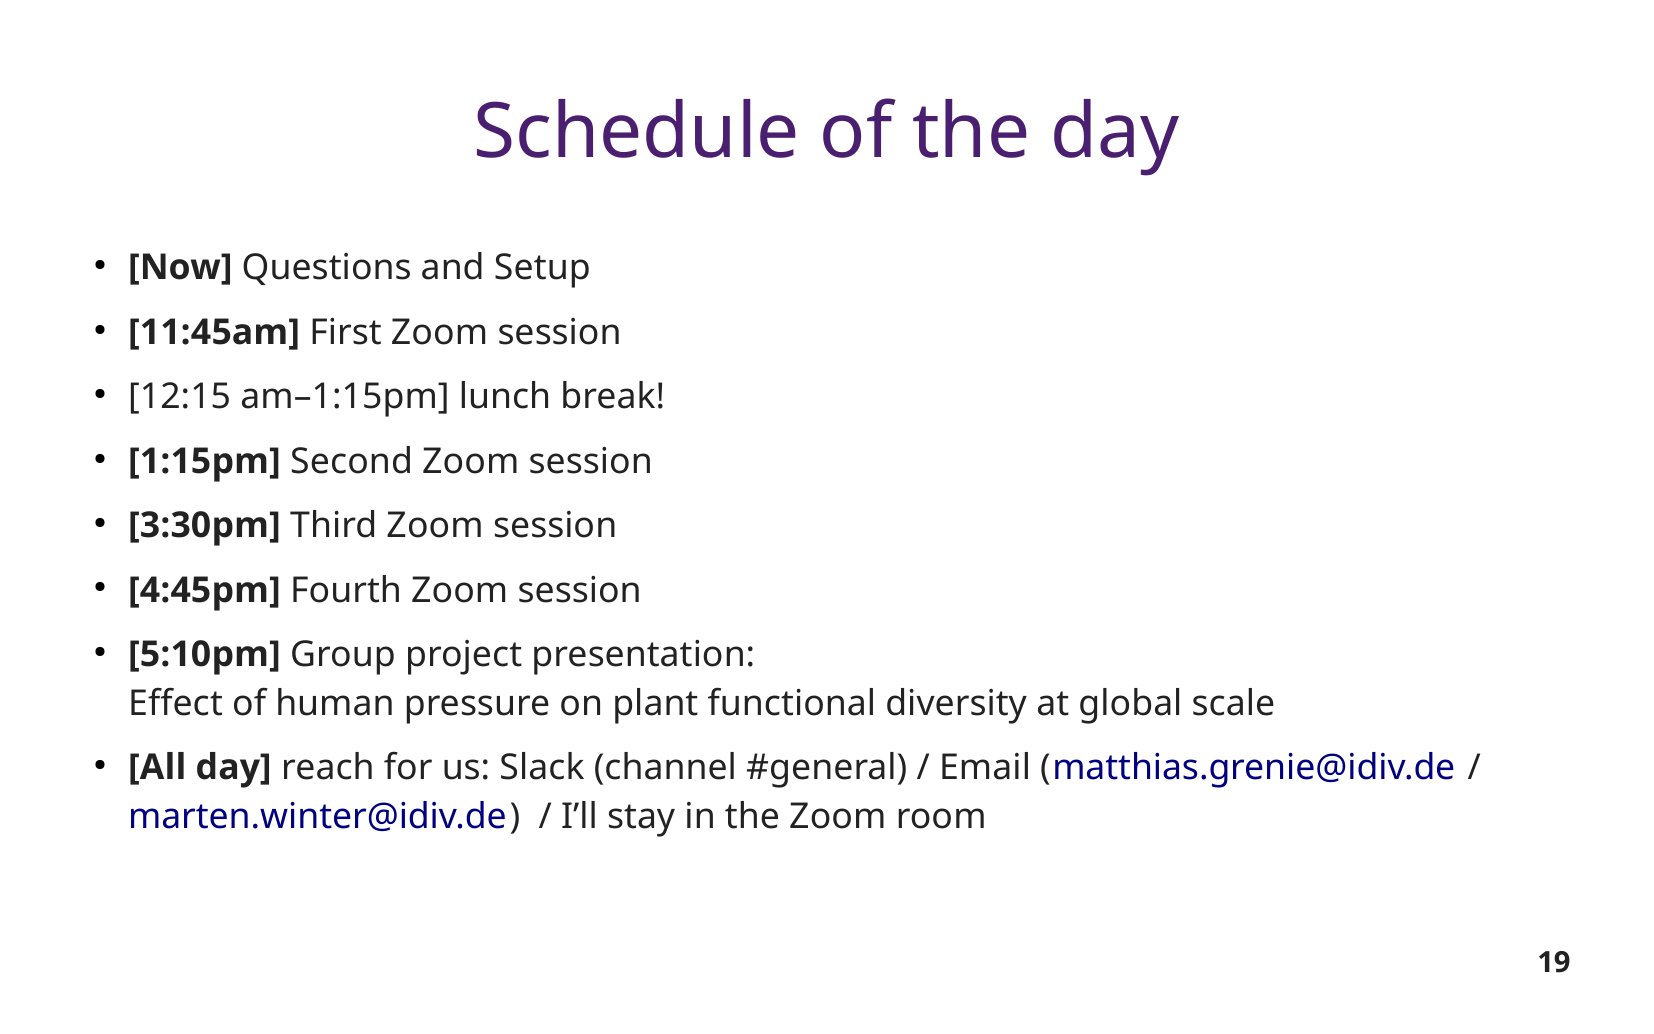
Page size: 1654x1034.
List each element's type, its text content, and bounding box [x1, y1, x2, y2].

title Schedule of the day [82, 41, 1571, 214]
list [Now] Questions and Setup [11:45am] First Zoom session [12:15 am–1:15pm] lunch break! [1:15pm] Second Zoom session [3:30pm] Third Zoom session [4:45pm] Fourth Zoom session [5:10pm] Group project presentation: Effect of human pressure on plant functional diversity at global scale [All day] reach for us: Slack (channel #general) / Email (matthias.grenie@idiv.de / marten.winter@idiv.de) / I’ll stay in the Zoom room [82, 241, 1571, 842]
